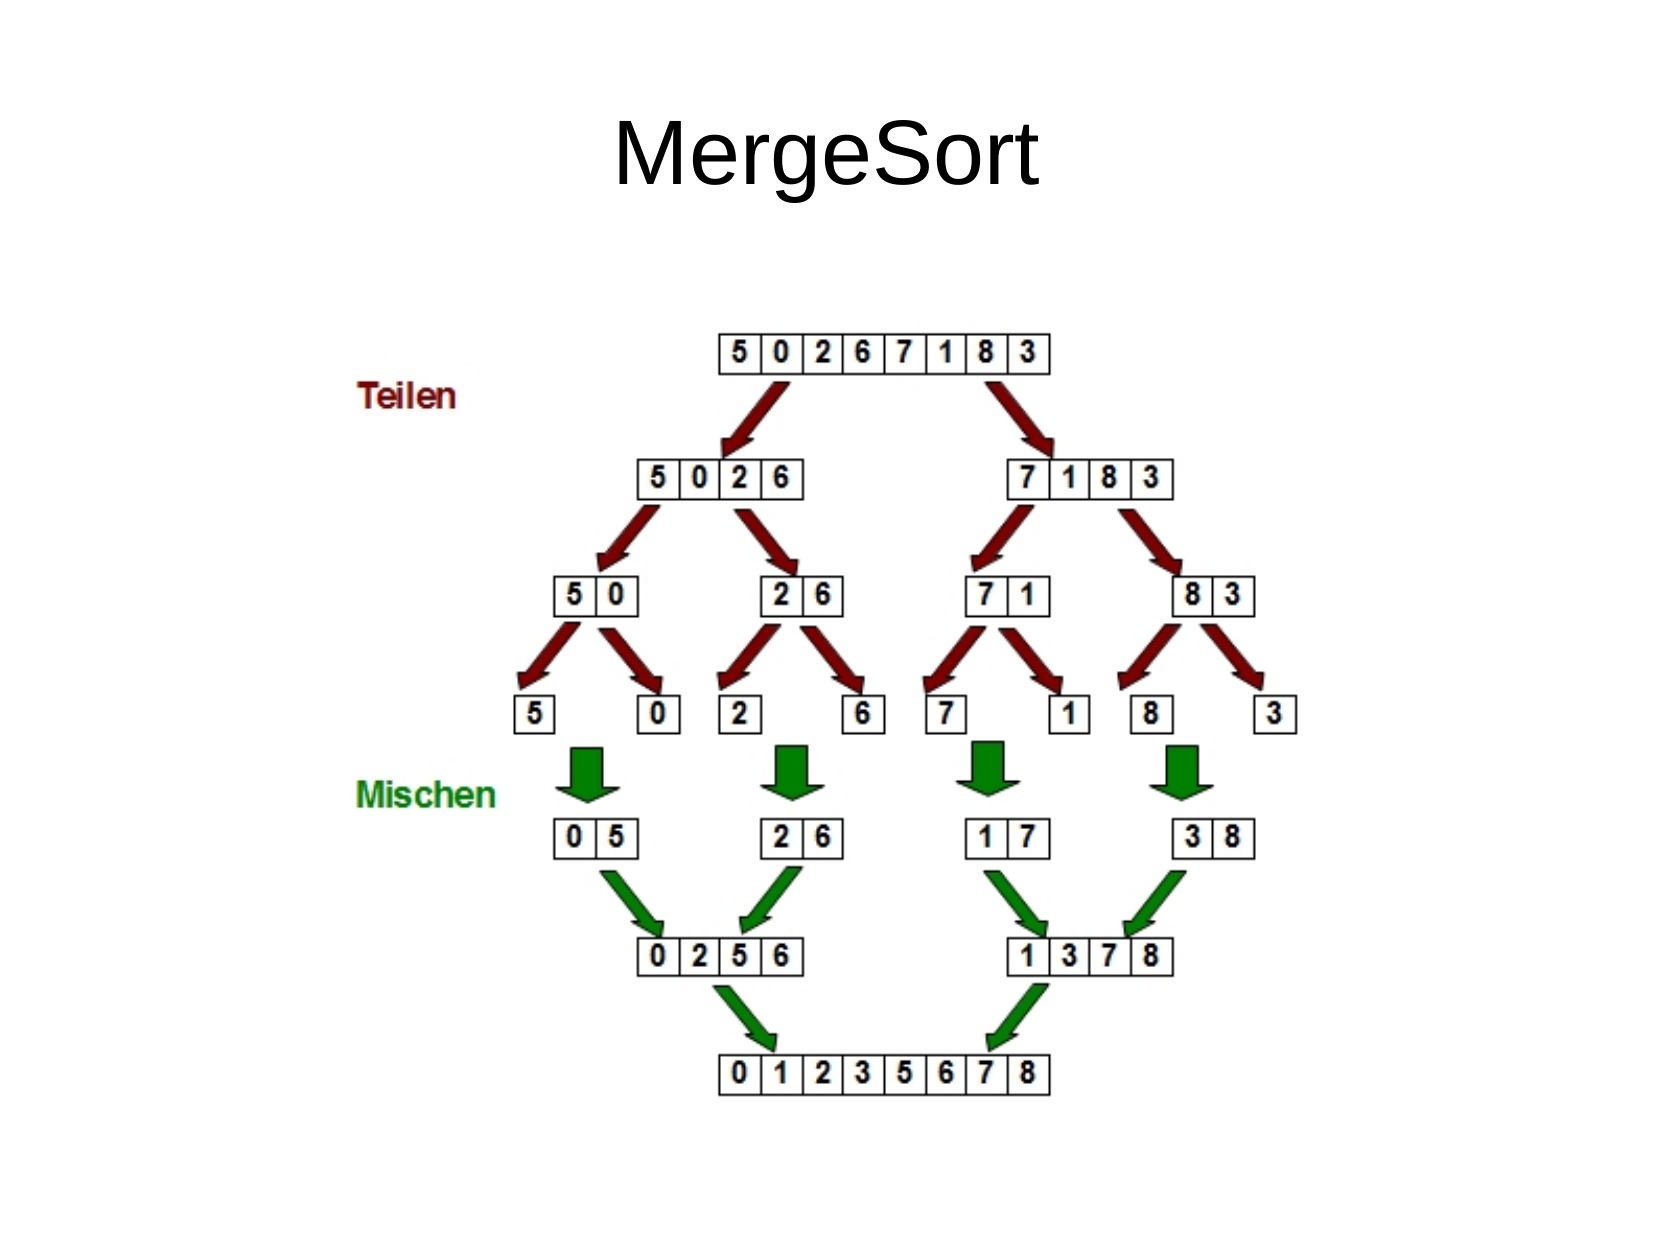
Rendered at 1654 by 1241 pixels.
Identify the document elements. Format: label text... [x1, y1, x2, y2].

picture [349, 290, 1304, 1109]
title MergeSort [82, 49, 1571, 257]
